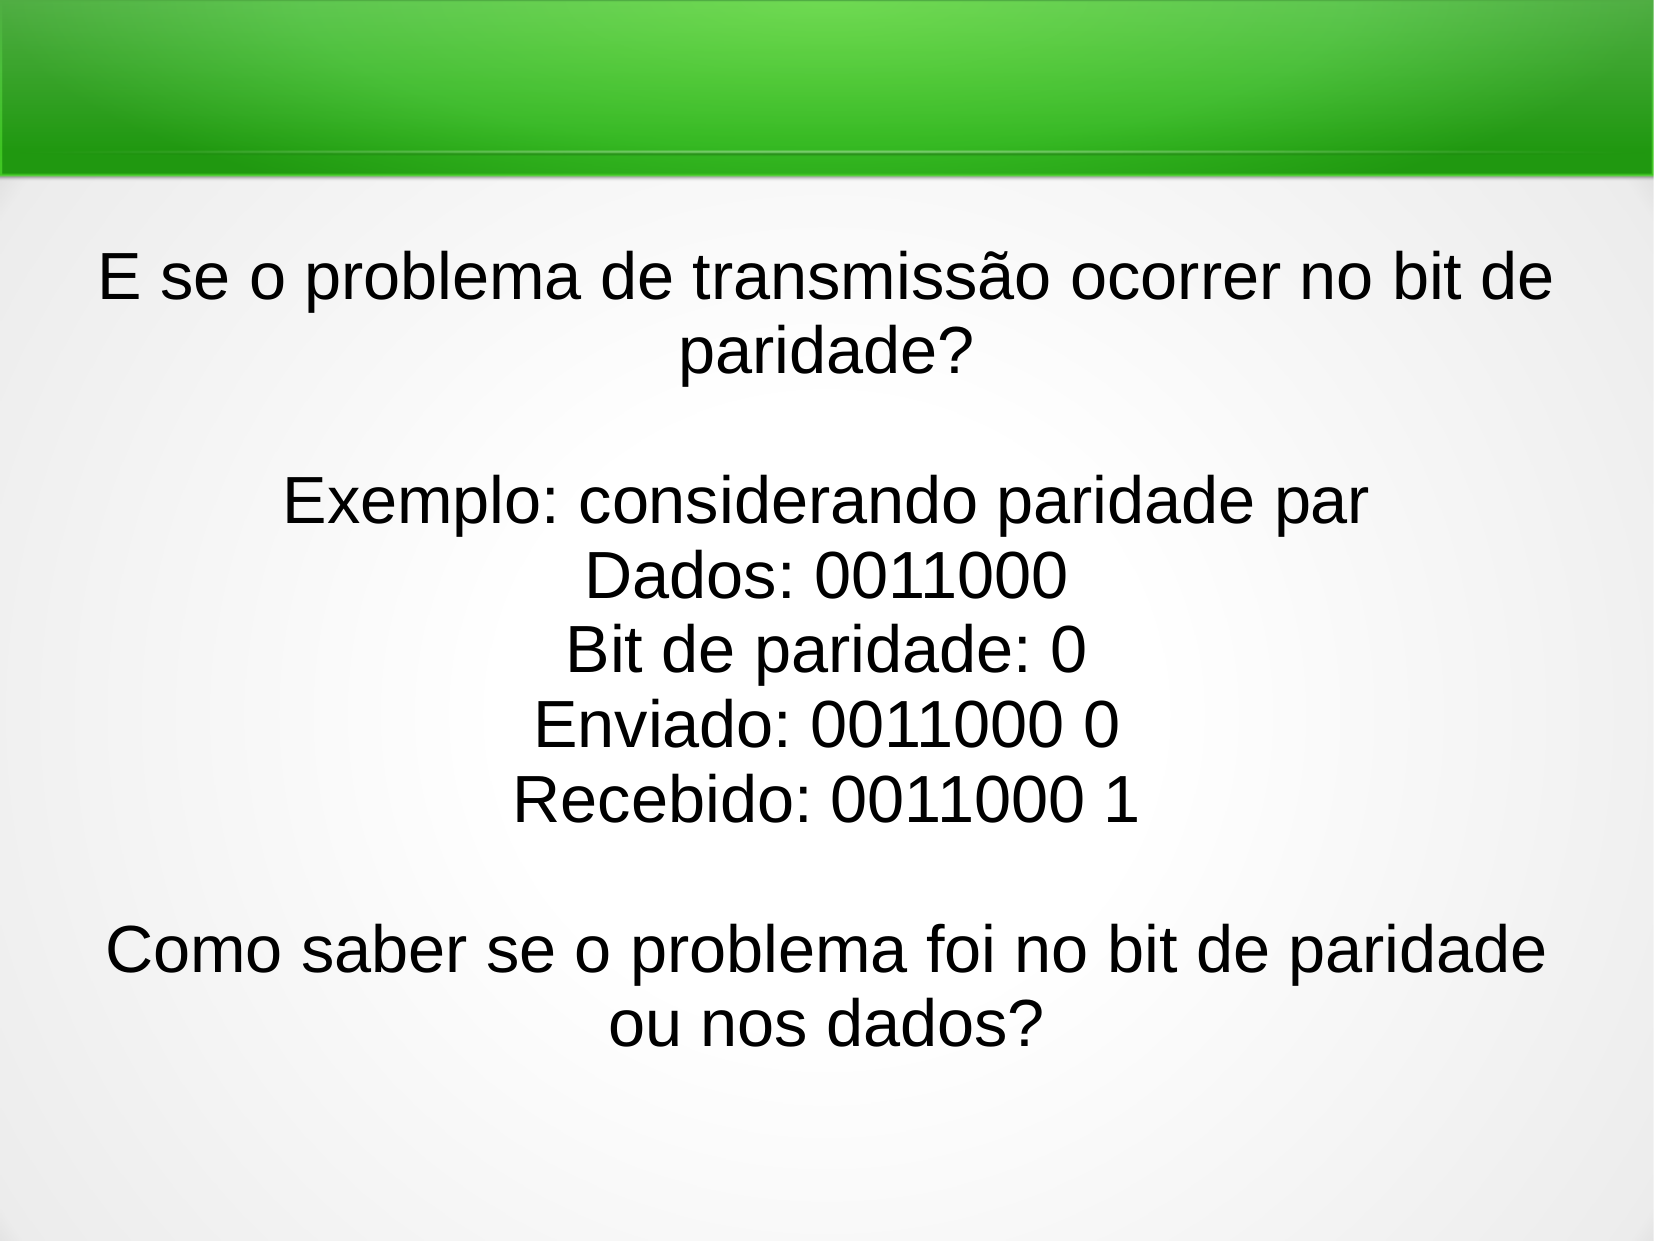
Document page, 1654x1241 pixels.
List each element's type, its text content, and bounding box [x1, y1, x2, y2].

picture [0, 0, 1654, 1241]
subtitle E se o problema de transmissão ocorrer no bit de paridade? Exemplo: considerando paridade par Dados: 0011000 Bit de paridade: 0 Enviado: 0011000 0 Recebido: 0011000 1 Como saber se o problema foi no bit de paridade ou nos dados? [82, 238, 1571, 1062]
